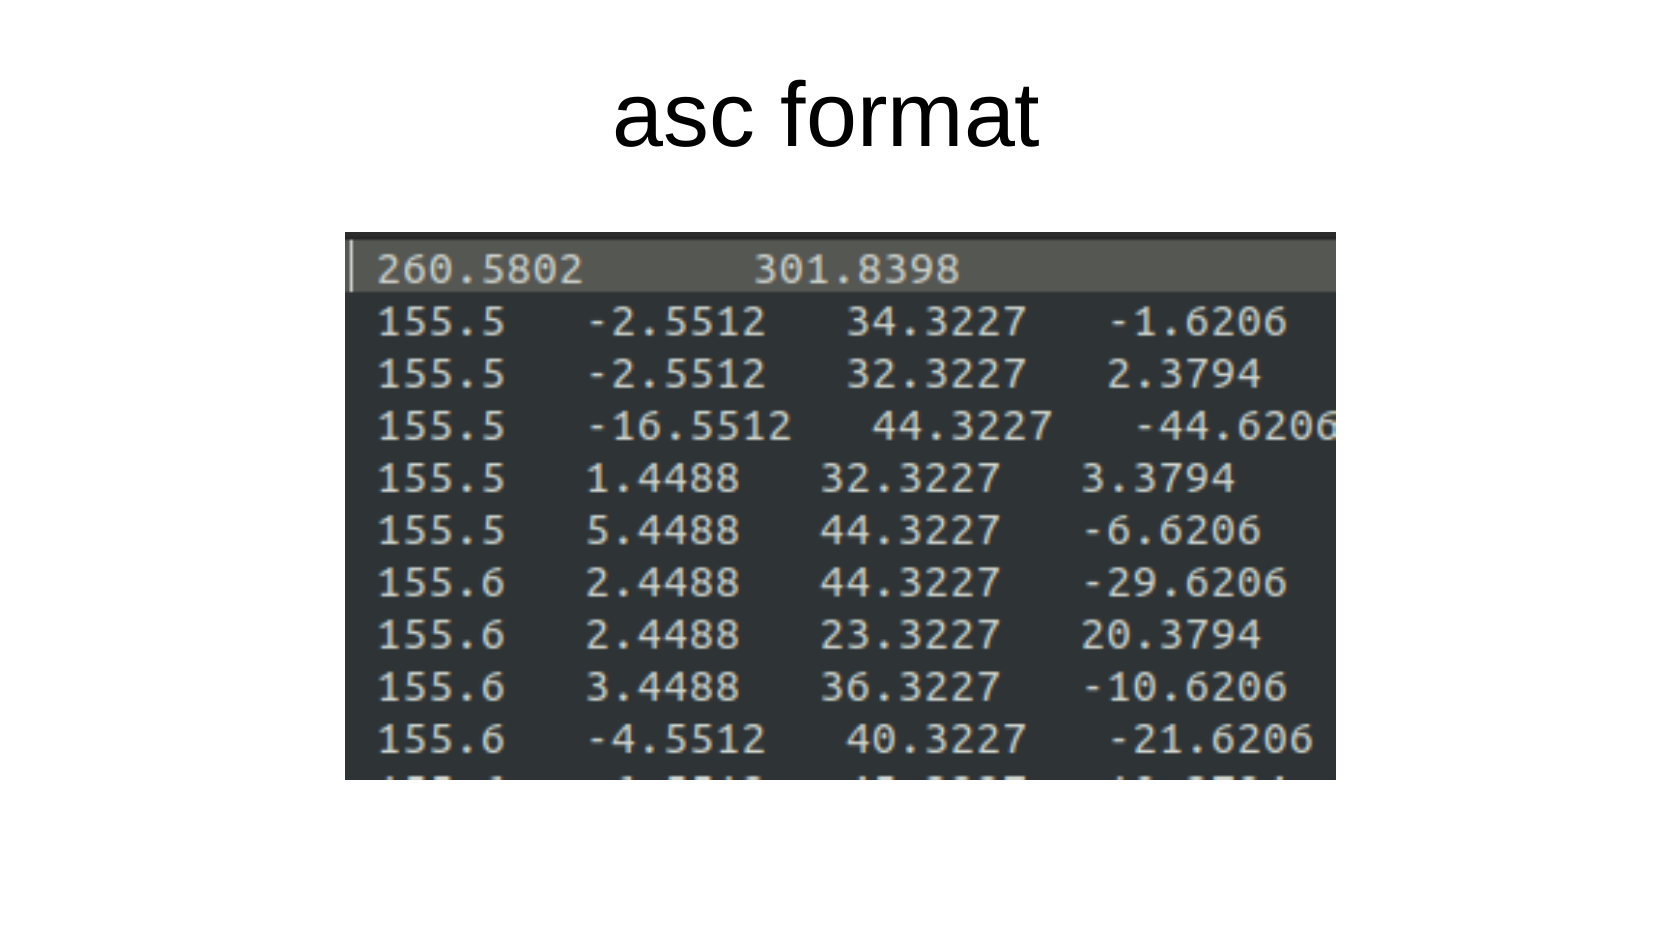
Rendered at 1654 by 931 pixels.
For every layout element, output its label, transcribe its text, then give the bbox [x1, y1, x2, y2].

title asc format [82, 37, 1571, 193]
picture [345, 232, 1336, 781]
